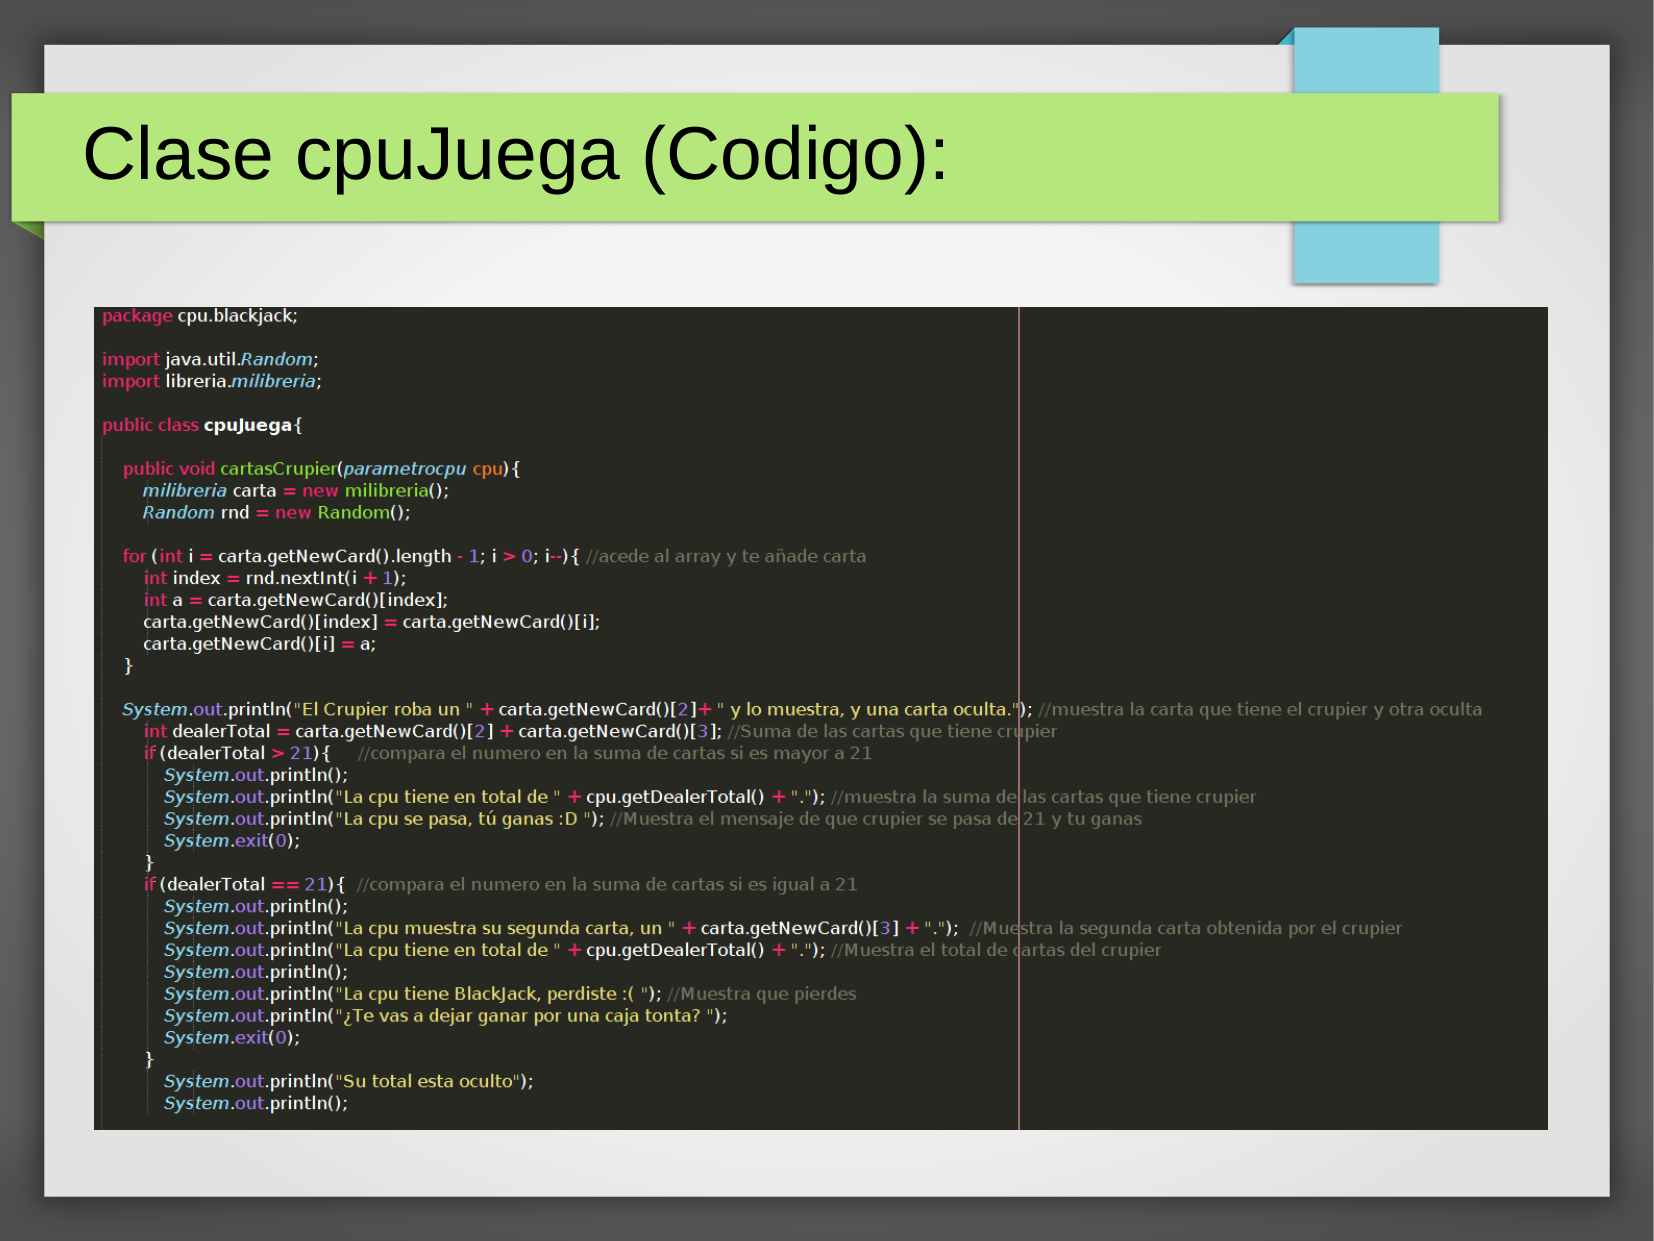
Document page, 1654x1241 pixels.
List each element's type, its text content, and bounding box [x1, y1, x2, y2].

picture [0, 0, 1654, 1241]
title Clase cpuJuega (Codigo): [82, 94, 1264, 213]
